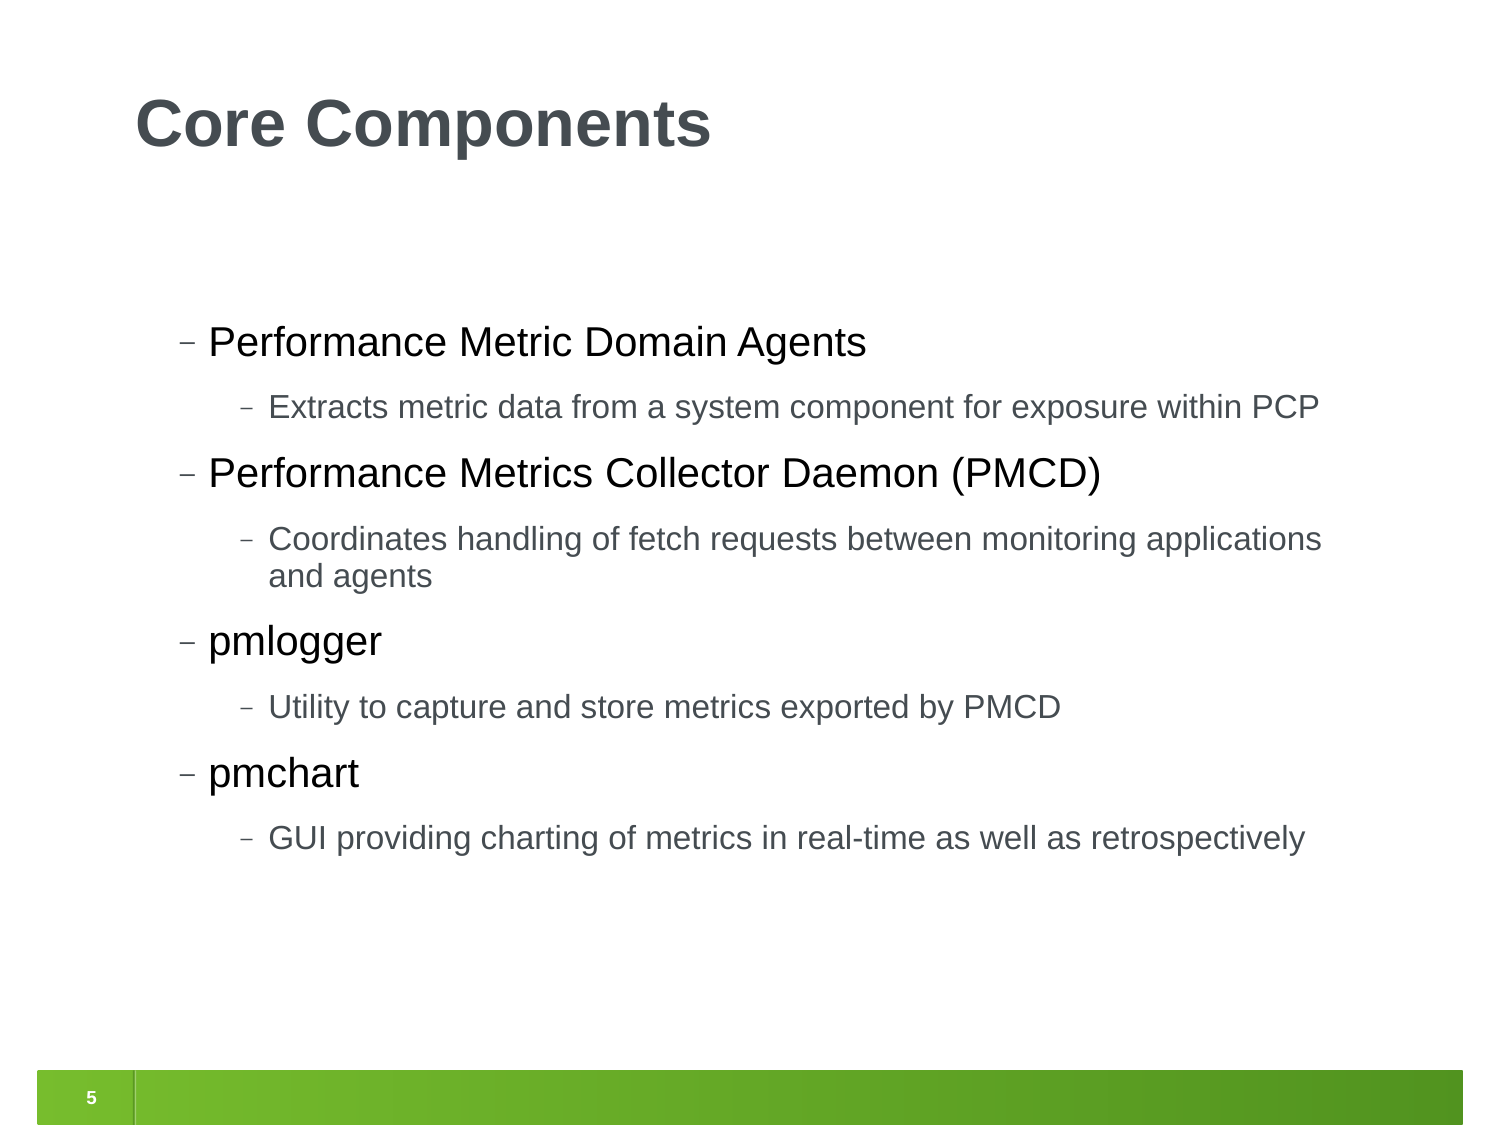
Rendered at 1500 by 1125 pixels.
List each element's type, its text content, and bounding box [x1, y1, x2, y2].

list Performance Metric Domain Agents Extracts metric data from a system component for exposure within PCP Performance Metrics Collector Daemon (PMCD) Coordinates handling of fetch requests between monitoring applications and agents pmlogger Utility to capture and store metrics exported by PMCD pmchart GUI providing charting of metrics in real-time as well as retrospectively [135, 238, 1372, 982]
title Core Components [135, 41, 1372, 204]
